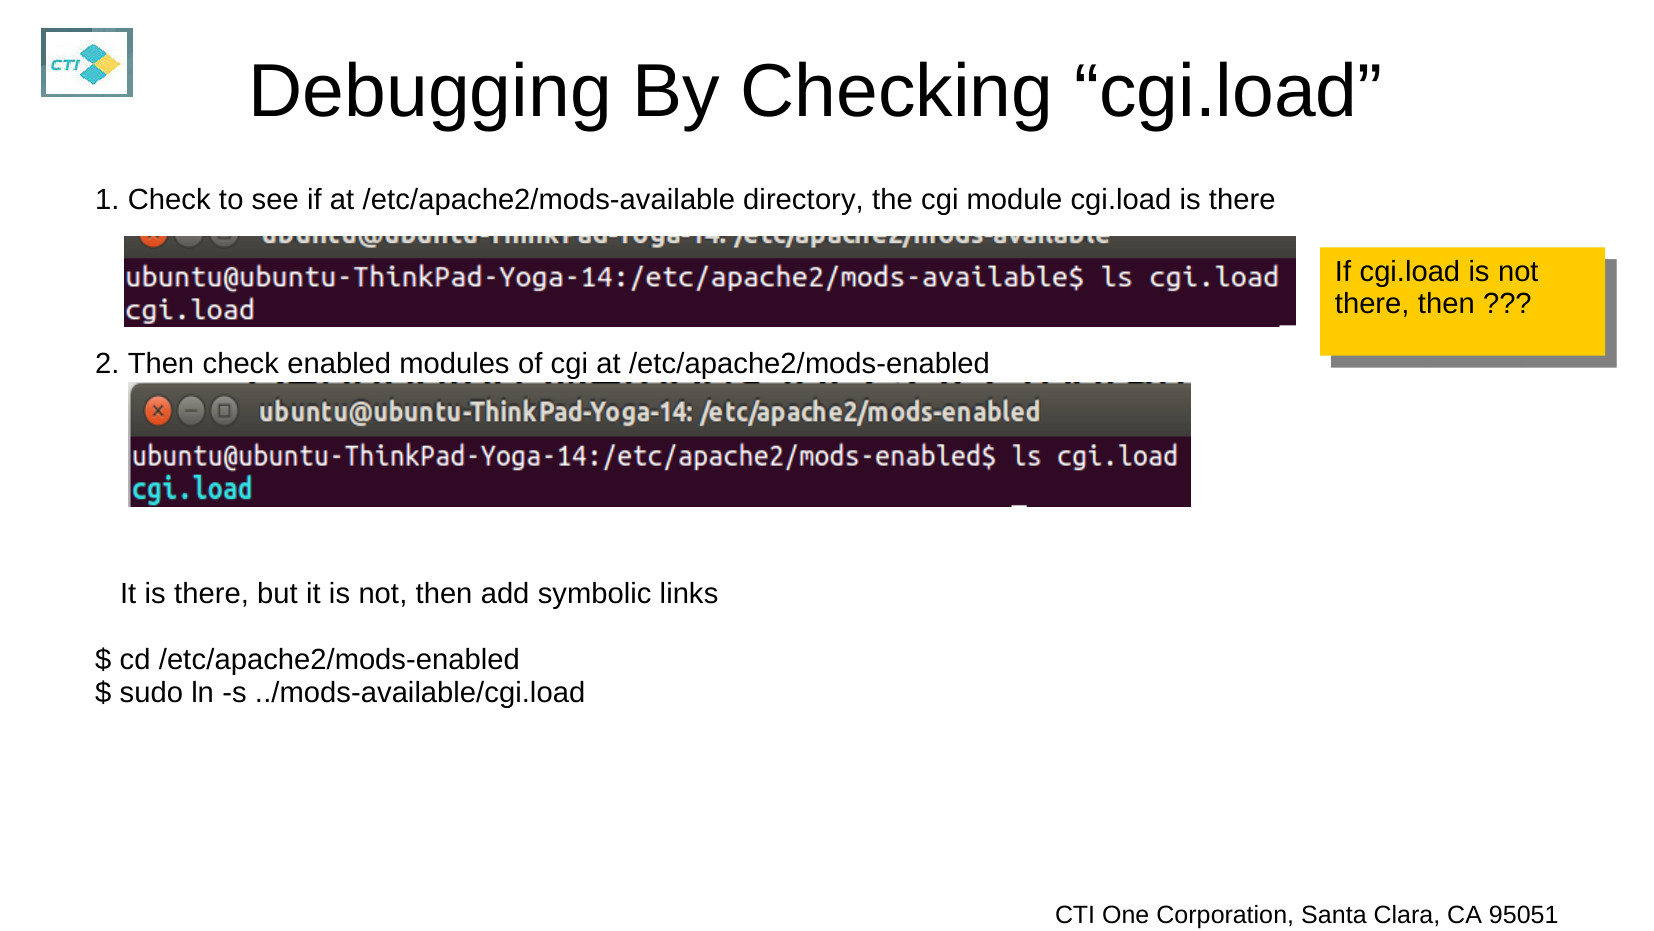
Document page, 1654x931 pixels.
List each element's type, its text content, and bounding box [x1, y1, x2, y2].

picture [128, 382, 1191, 507]
picture [124, 236, 1296, 327]
picture [41, 28, 133, 97]
text_box If cgi.load is not there, then ??? [1320, 247, 1606, 356]
text_box 1. Check to see if at /etc/apache2/mods-available directory, the cgi module cgi.load is there 2. Then check enabled modules of cgi at /etc/apache2/mods-enabled It is there, but it is not, then add symbolic links $ cd /etc/apache2/mods-enabled $ sudo ln -s ../mods-available/cgi.load [80, 175, 1654, 697]
title Debugging By Checking “cgi.load” [82, 10, 1571, 166]
text_box CTI One Corporation, Santa Clara, CA 95051 [1040, 888, 1585, 931]
